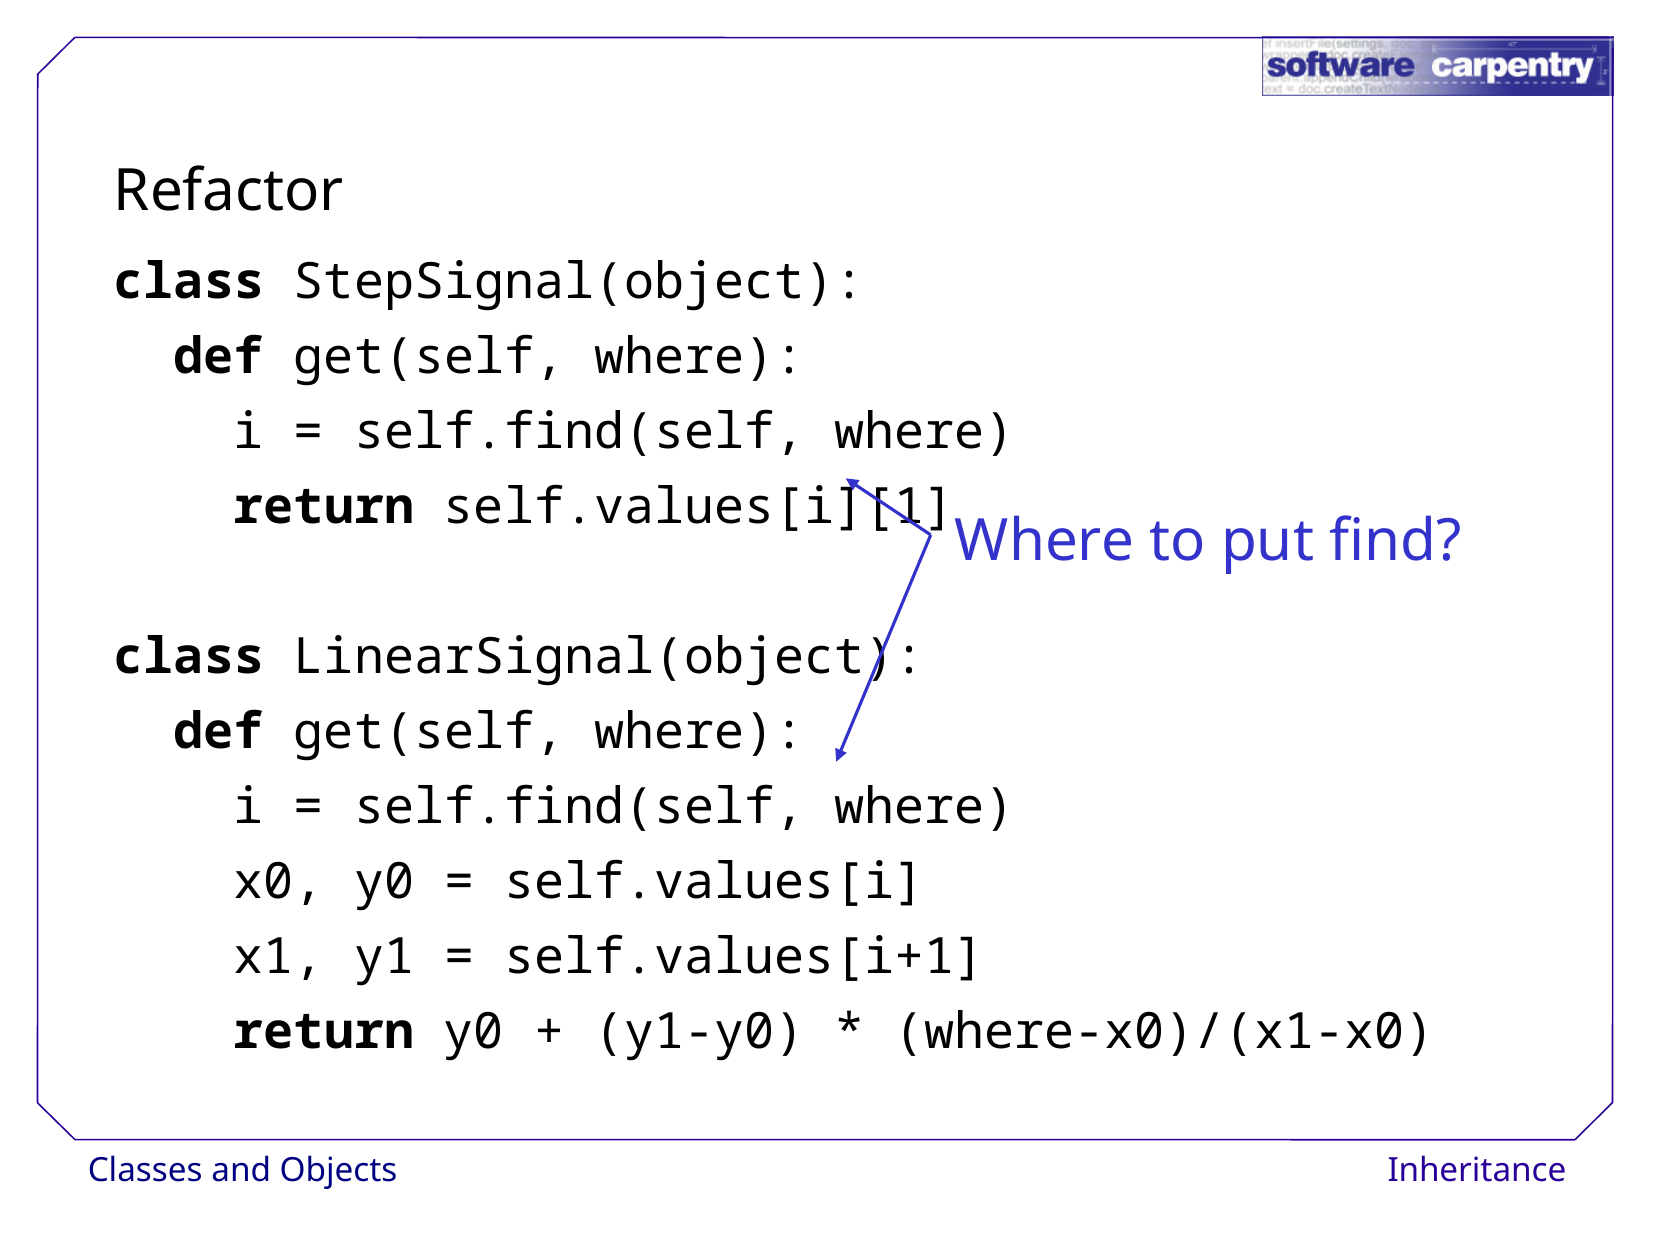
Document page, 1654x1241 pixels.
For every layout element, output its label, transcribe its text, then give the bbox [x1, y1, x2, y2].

text_box Refactor [99, 109, 1517, 225]
text_box class StepSignal(object): def get(self, where): i = self.find(self, where) return self.values[i][1] class LinearSignal(object): def get(self, where): i = self.find(self, where) x0, y0 = self.values[i] x1, y1 = self.values[i+1] return y0 + (y1-y0) * (where-x0)/(x1-x0) [99, 225, 1517, 1067]
picture [1262, 36, 1614, 96]
text_box Where to put find? [940, 459, 1598, 580]
